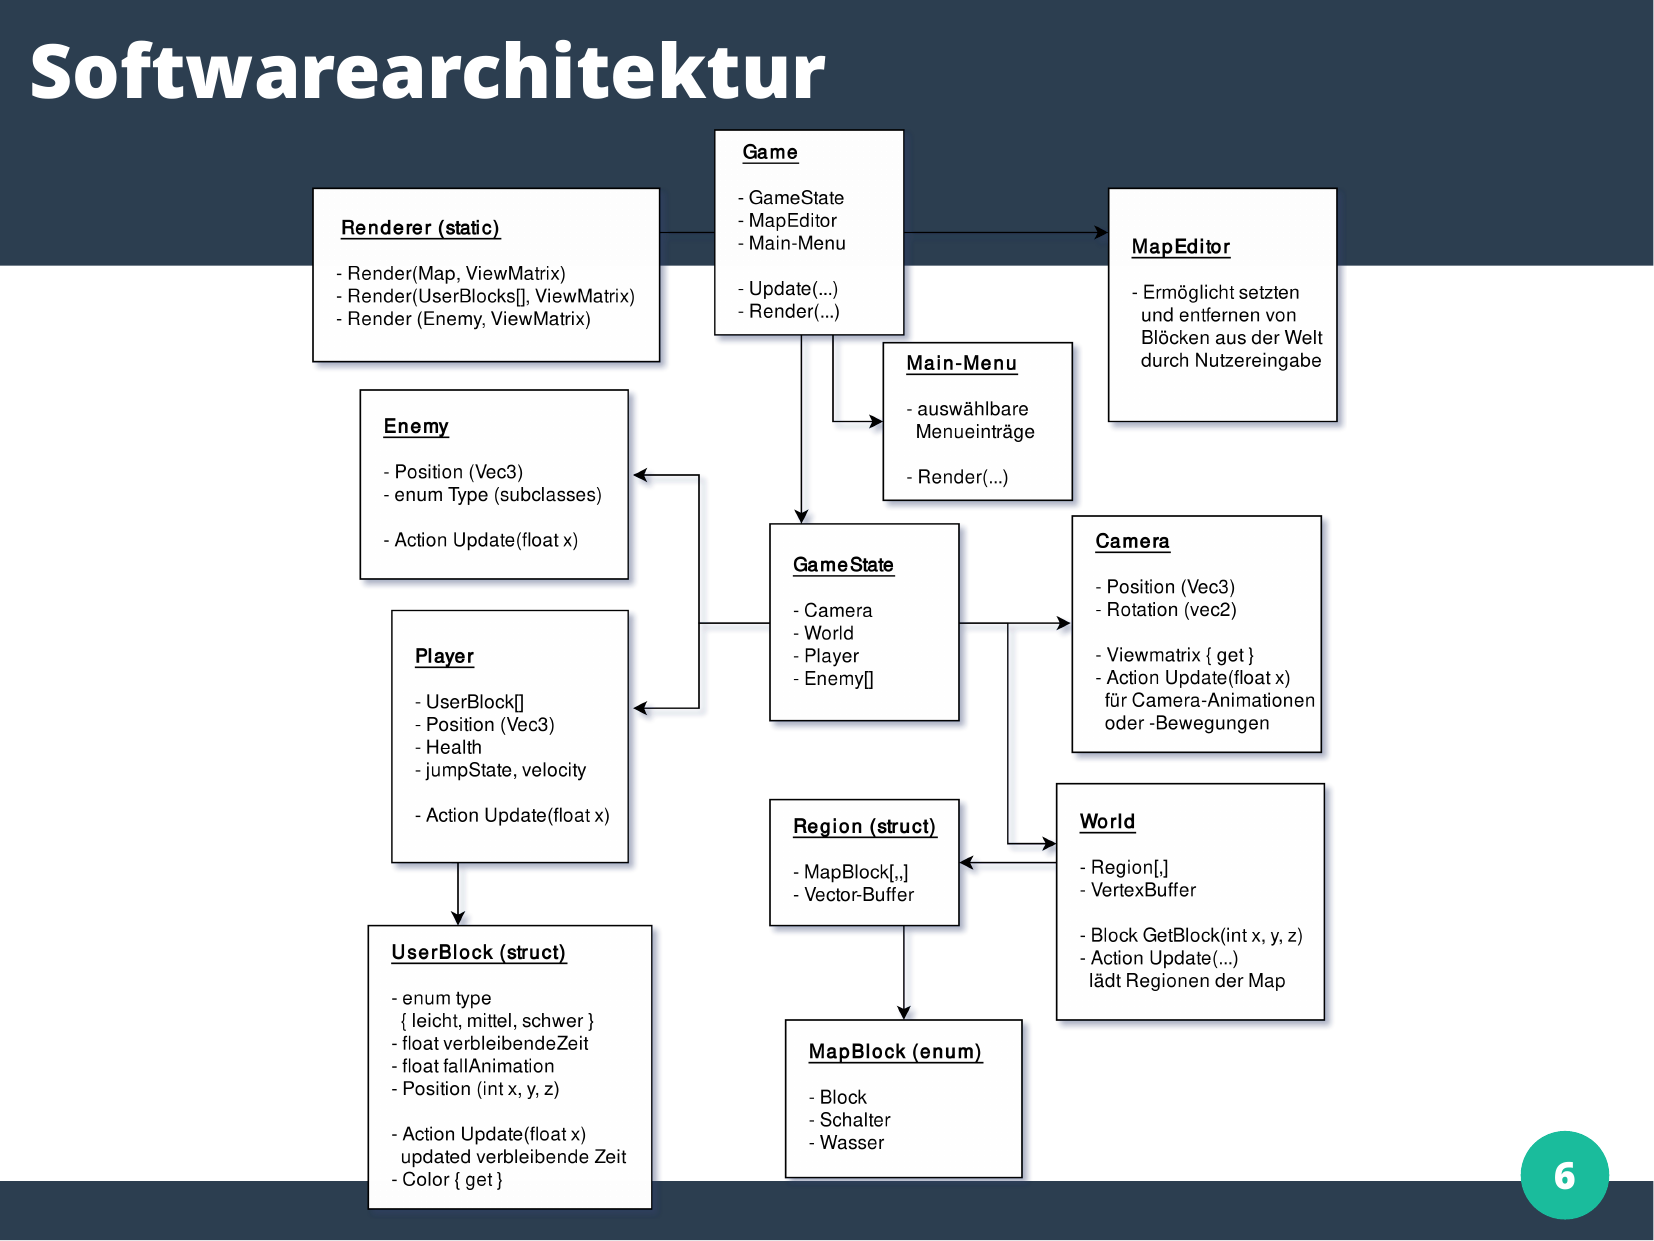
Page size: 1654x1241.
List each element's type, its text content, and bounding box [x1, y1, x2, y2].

picture [312, 129, 1347, 1219]
title Softwarearchitektur [29, 0, 1565, 148]
